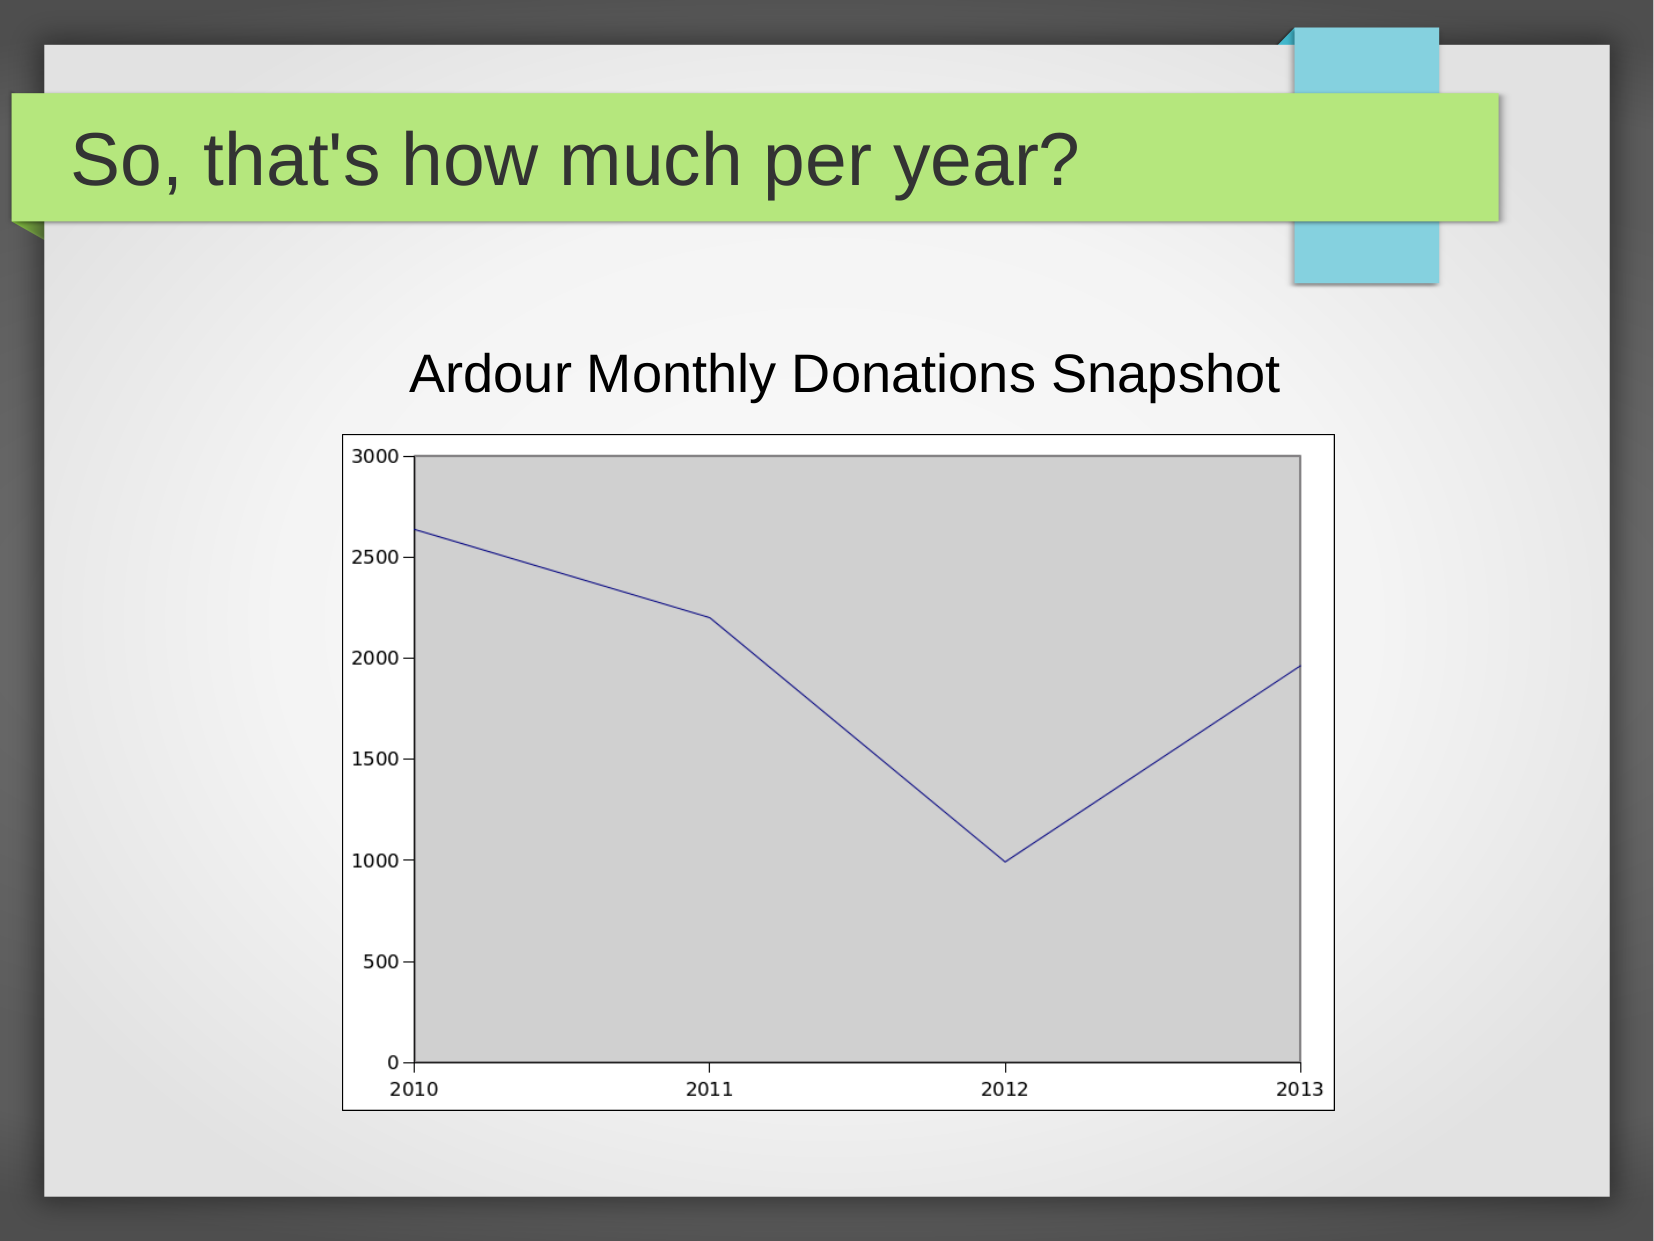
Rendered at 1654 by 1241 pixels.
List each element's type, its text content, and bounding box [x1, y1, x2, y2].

list Ardour Monthly Donations Snapshot [82, 343, 1538, 1063]
title So, that's how much per year? [70, 106, 1229, 213]
picture [0, 0, 1654, 1241]
